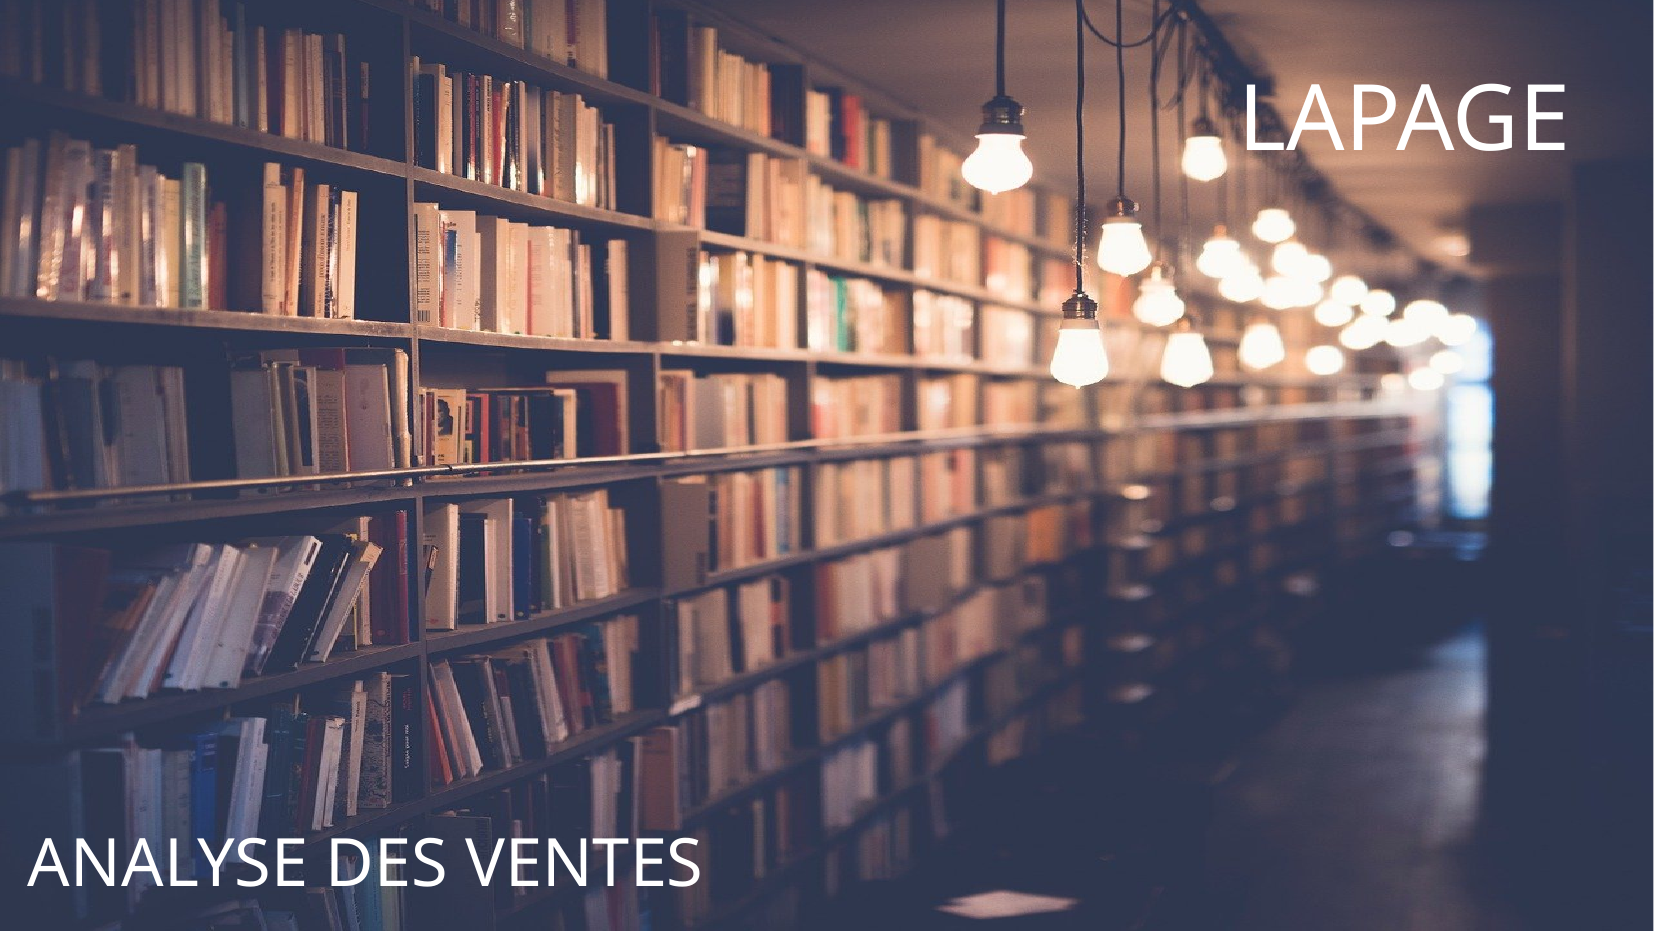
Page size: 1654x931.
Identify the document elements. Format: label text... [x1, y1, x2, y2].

picture [0, 0, 1654, 931]
title LAPAGE [82, 37, 1571, 193]
subtitle ANALYSE DES VENTES [0, 590, 1111, 931]
